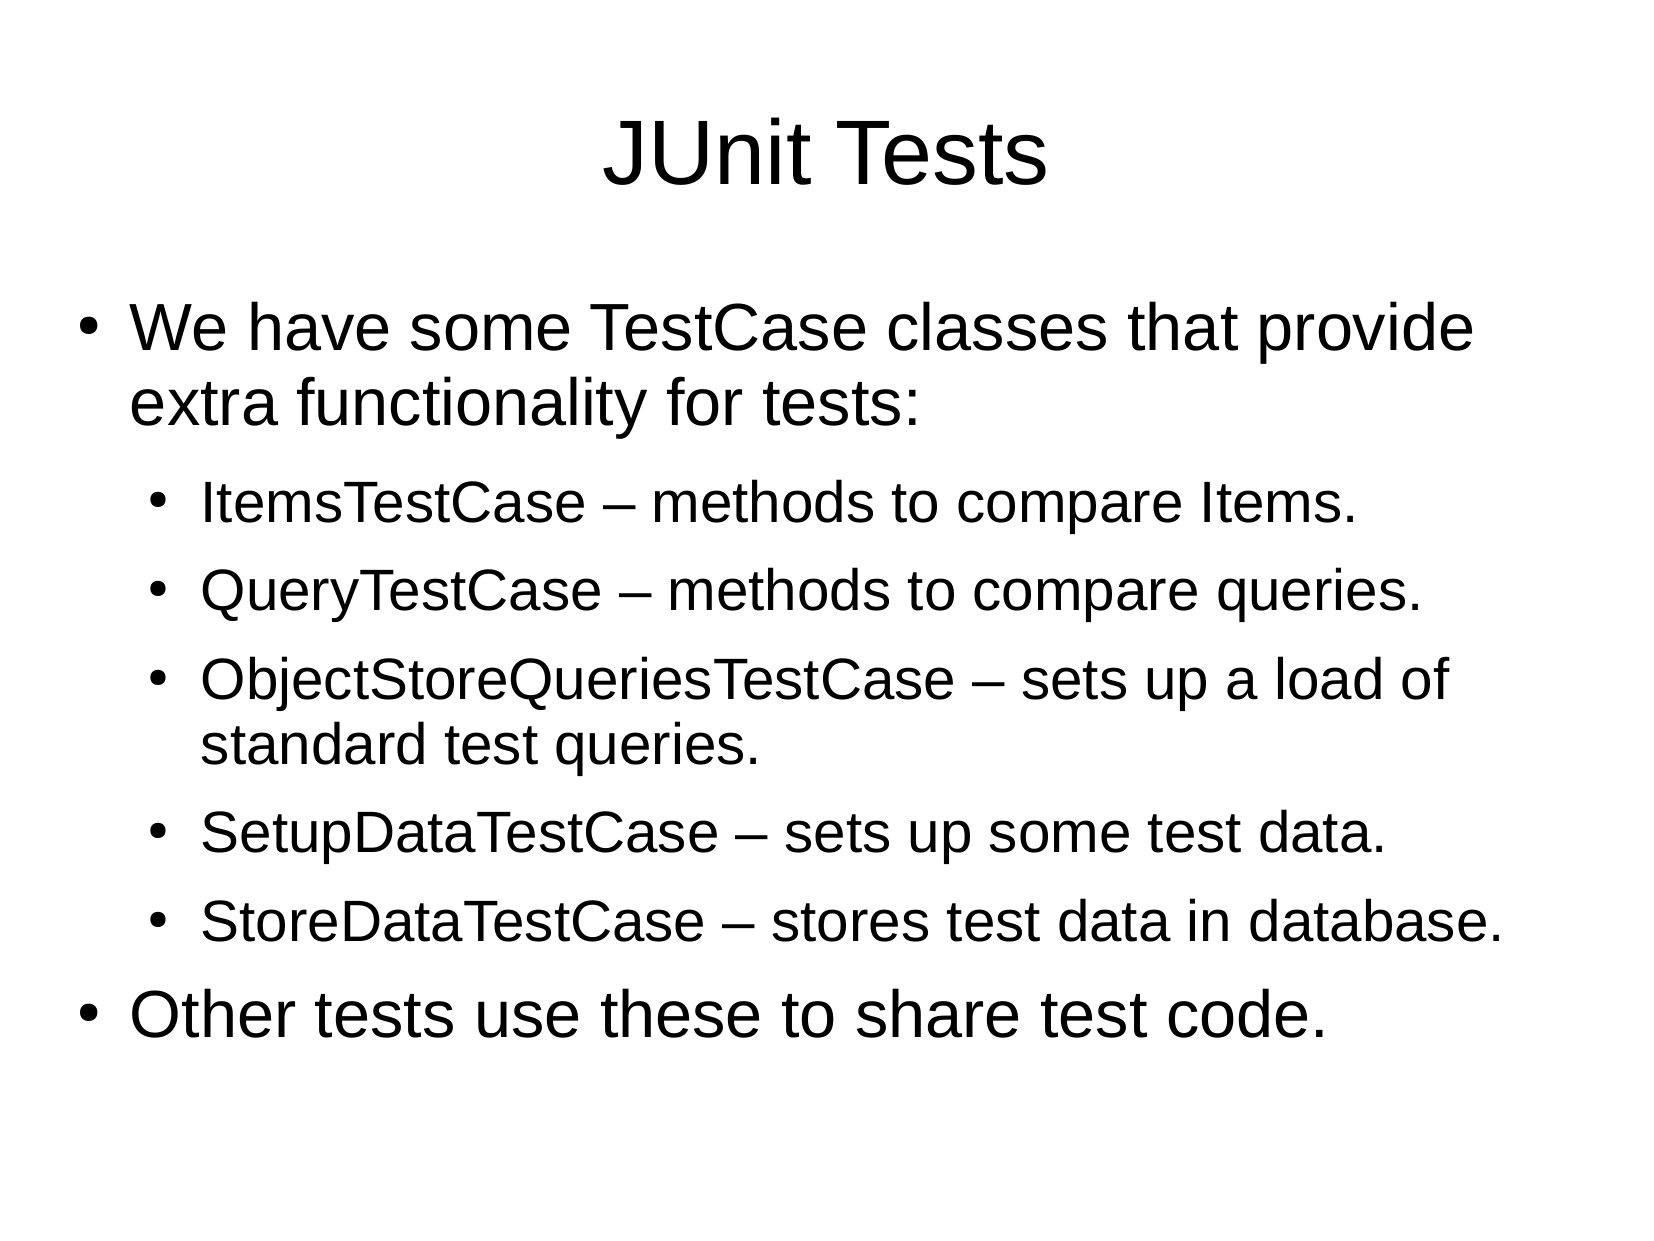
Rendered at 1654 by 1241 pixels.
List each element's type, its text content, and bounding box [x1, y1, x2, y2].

list We have some TestCase classes that provide extra functionality for tests: ItemsTestCase – methods to compare Items. QueryTestCase – methods to compare queries. ObjectStoreQueriesTestCase – sets up a load of standard test queries. SetupDataTestCase – sets up some test data. StoreDataTestCase – stores test data in database. Other tests use these to share test code. [59, 290, 1625, 1109]
title JUnit Tests [82, 56, 1571, 250]
